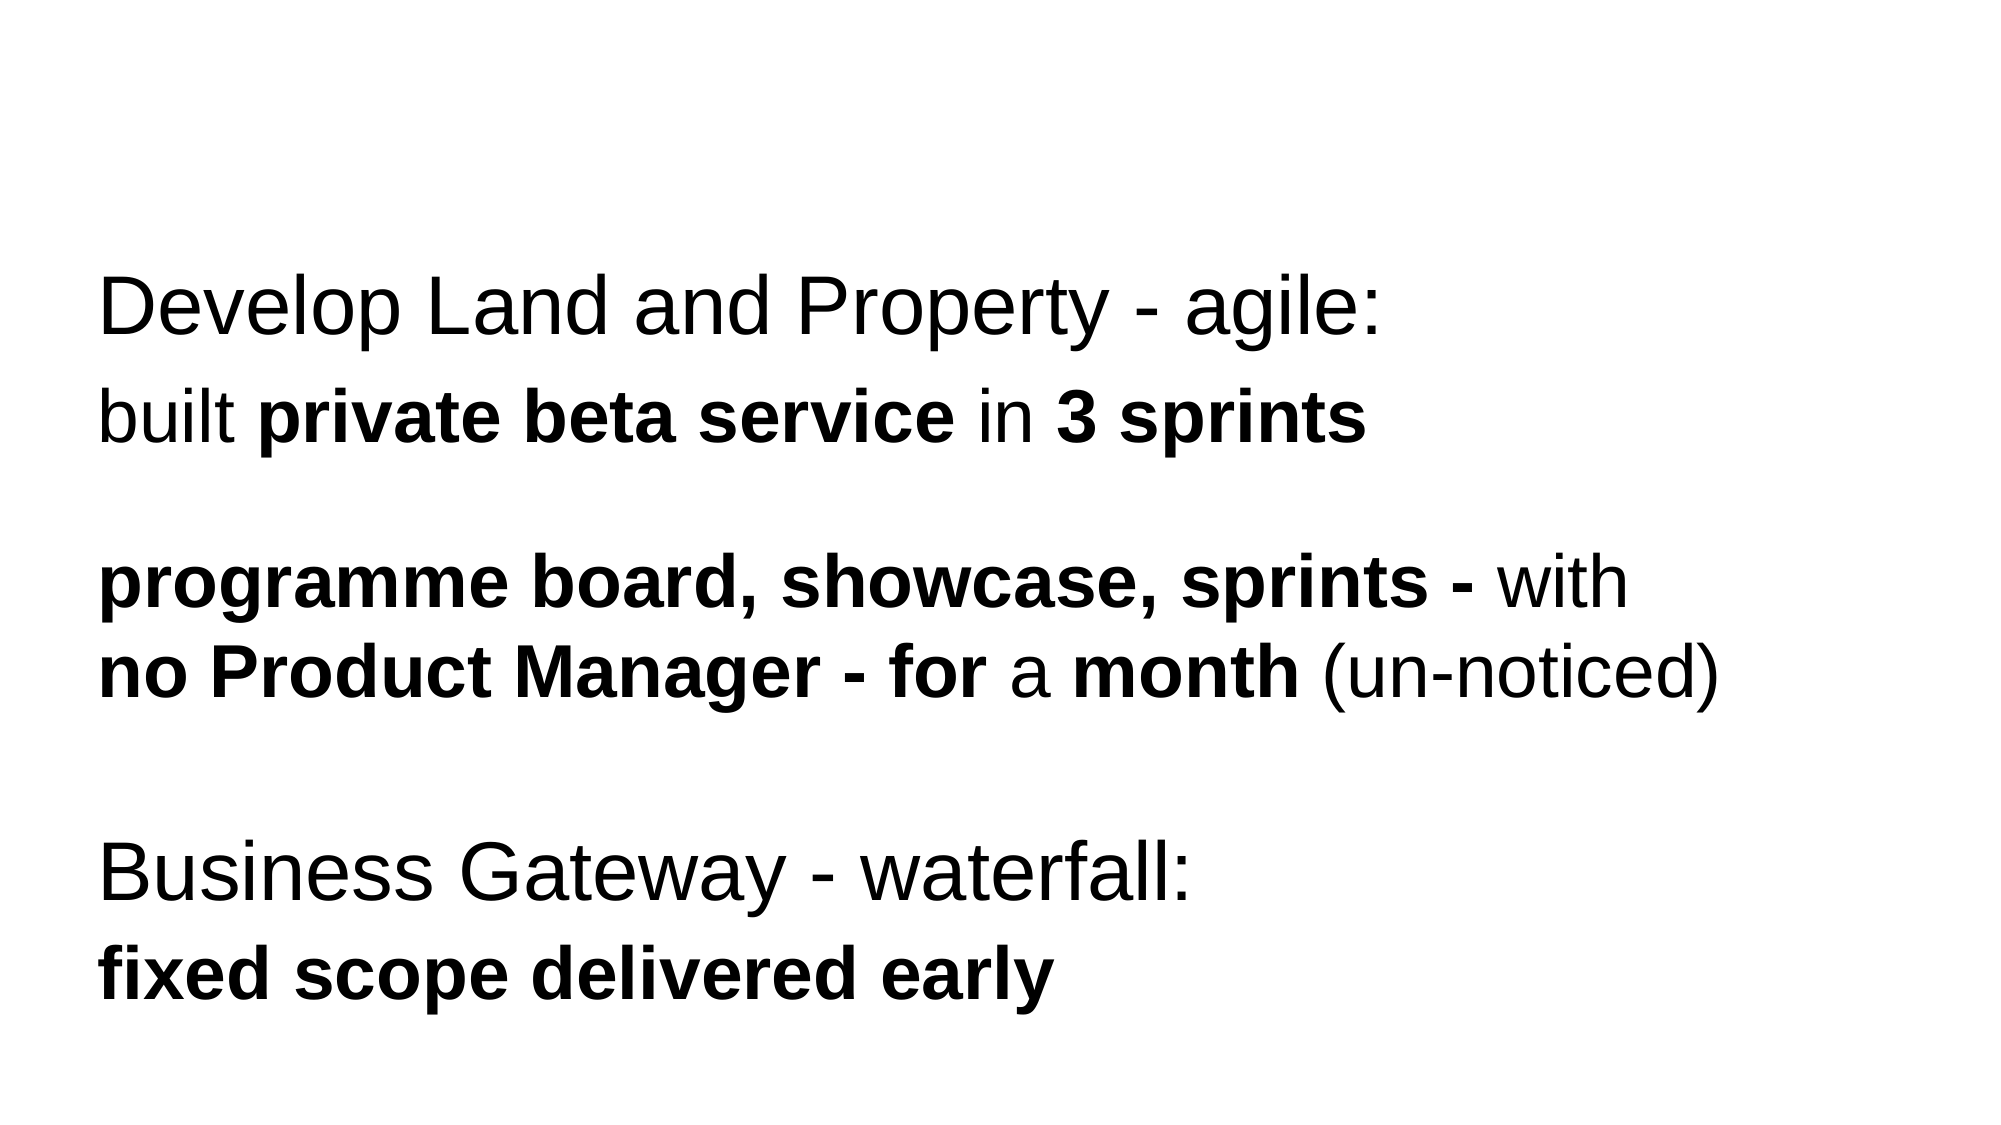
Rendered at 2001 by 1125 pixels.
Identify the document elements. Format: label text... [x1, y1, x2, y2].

text_box Develop Land and Property - agile: built private beta service in 3 sprints programme board, showcase, sprints - with no Product Manager - for a month (un-noticed) [82, 243, 1898, 809]
text_box Business Gateway - waterfall: fixed scope delivered early [82, 809, 1898, 1044]
